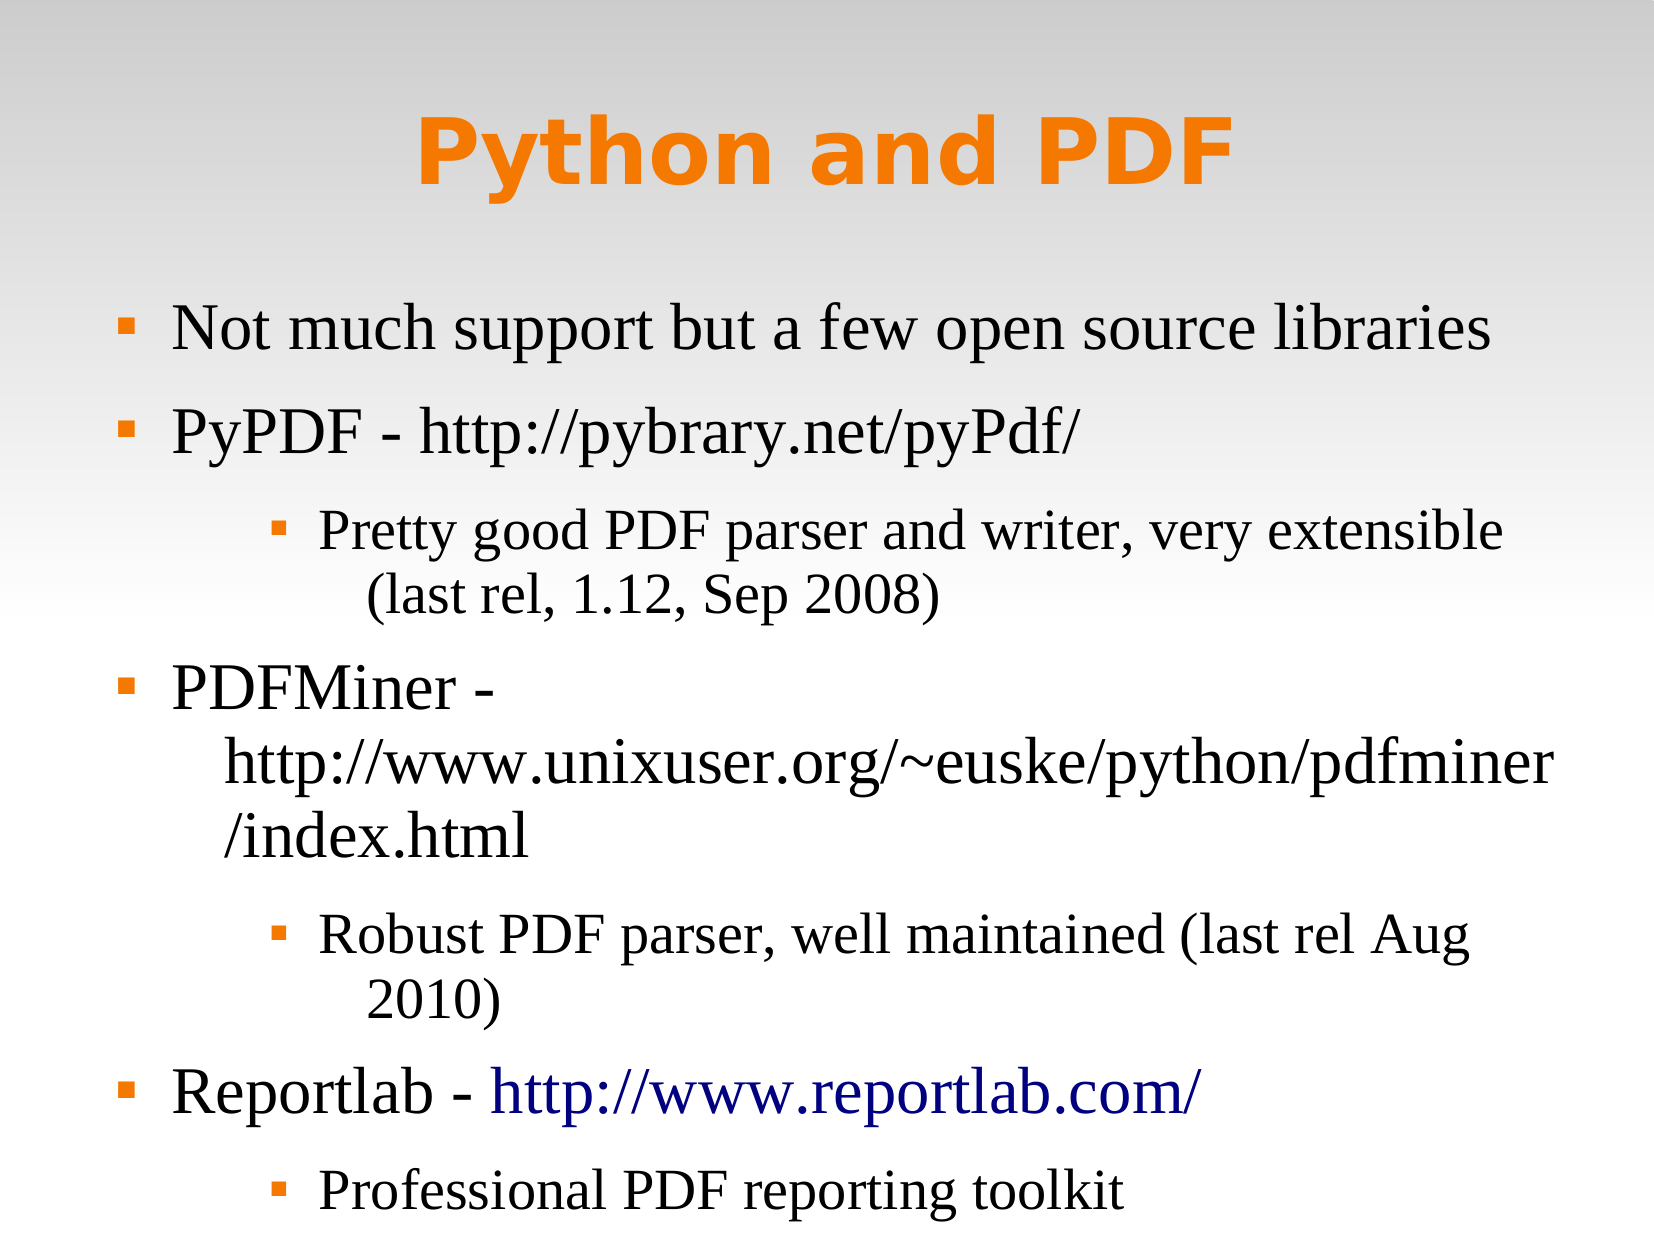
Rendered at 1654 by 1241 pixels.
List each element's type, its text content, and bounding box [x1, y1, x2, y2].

title Python and PDF [82, 49, 1571, 257]
list Not much support but a few open source libraries PyPDF - http://pybrary.net/pyPdf/ Pretty good PDF parser and writer, very extensible (last rel, 1.12, Sep 2008) PDFMiner - http://www.unixuser.org/~euske/python/pdfminer/index.html Robust PDF parser, well maintained (last rel Aug 2010) Reportlab - http://www.reportlab.com/ Professional PDF reporting toolkit [82, 290, 1571, 1109]
